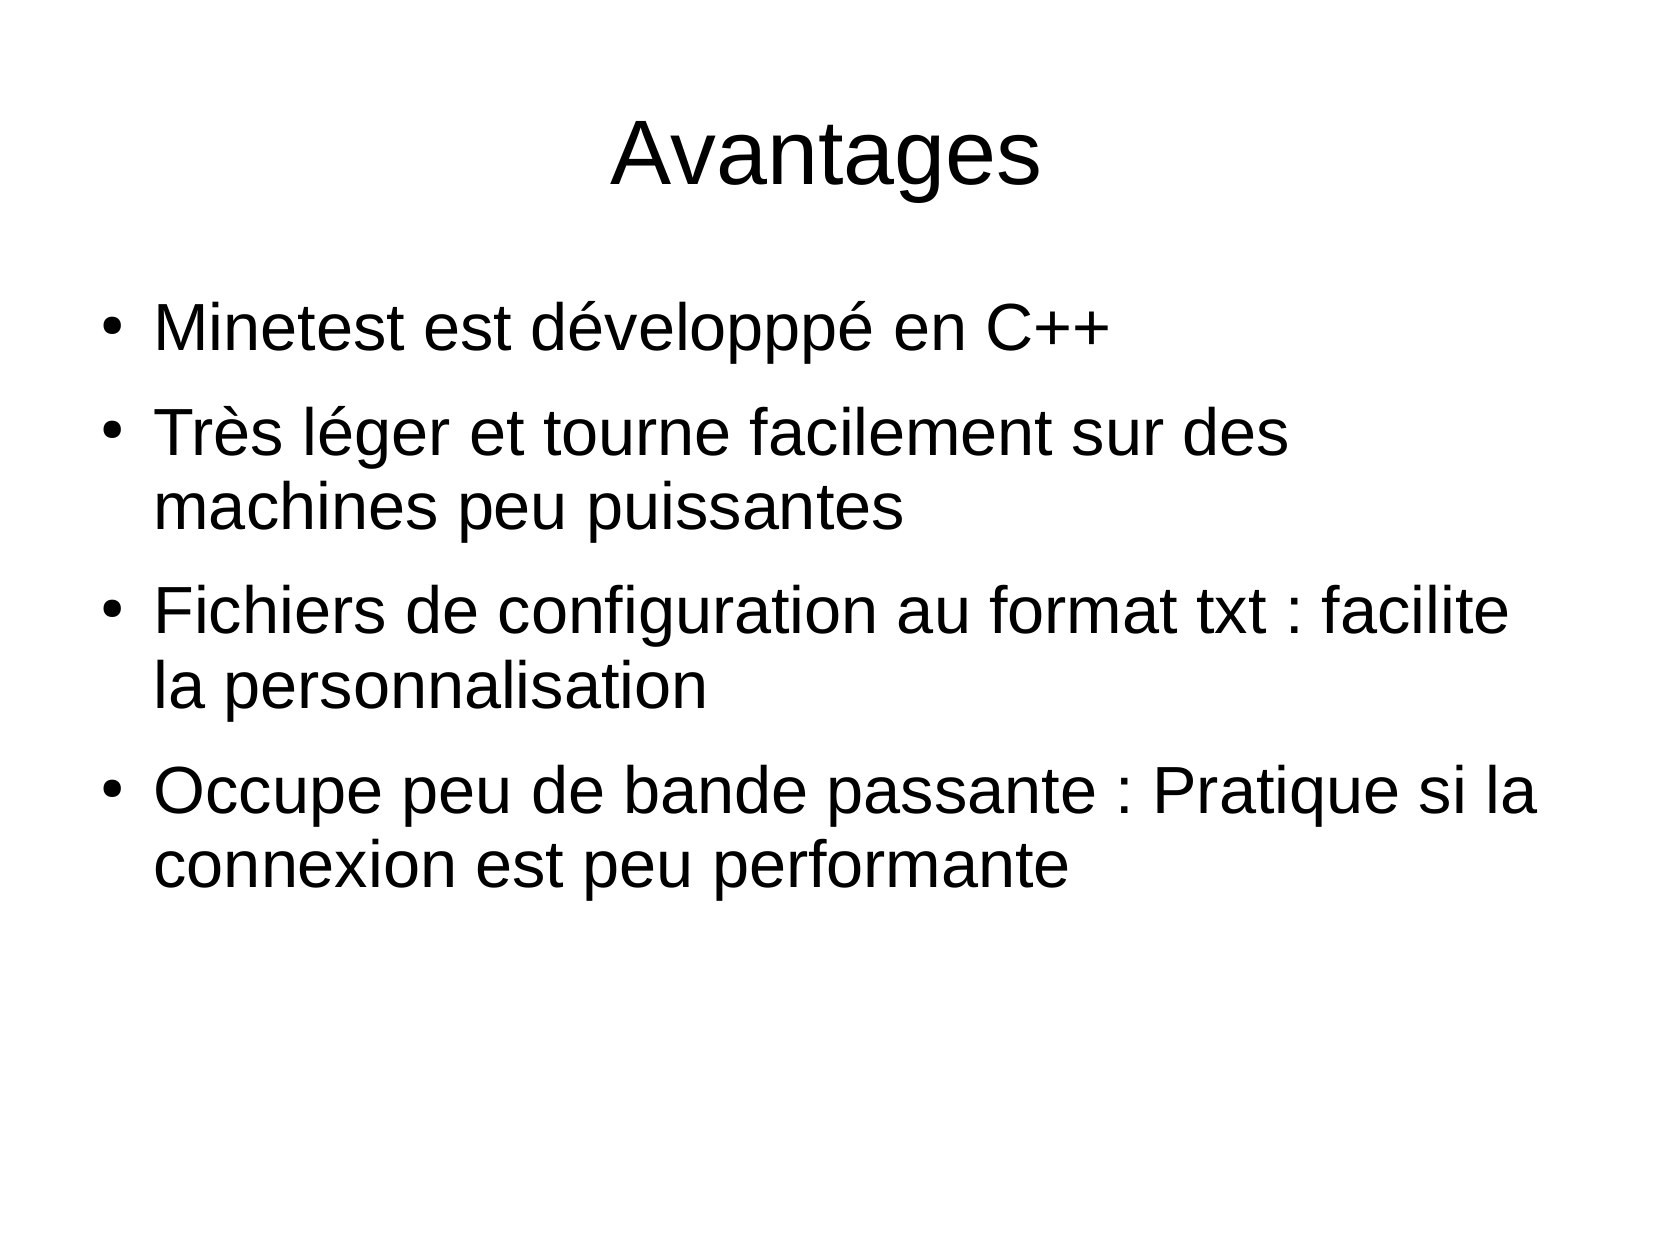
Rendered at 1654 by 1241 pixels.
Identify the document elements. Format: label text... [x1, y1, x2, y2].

list Minetest est développpé en C++ Très léger et tourne facilement sur des machines peu puissantes Fichiers de configuration au format txt : facilite la personnalisation Occupe peu de bande passante : Pratique si la connexion est peu performante [82, 290, 1571, 1010]
title Avantages [82, 49, 1571, 257]
